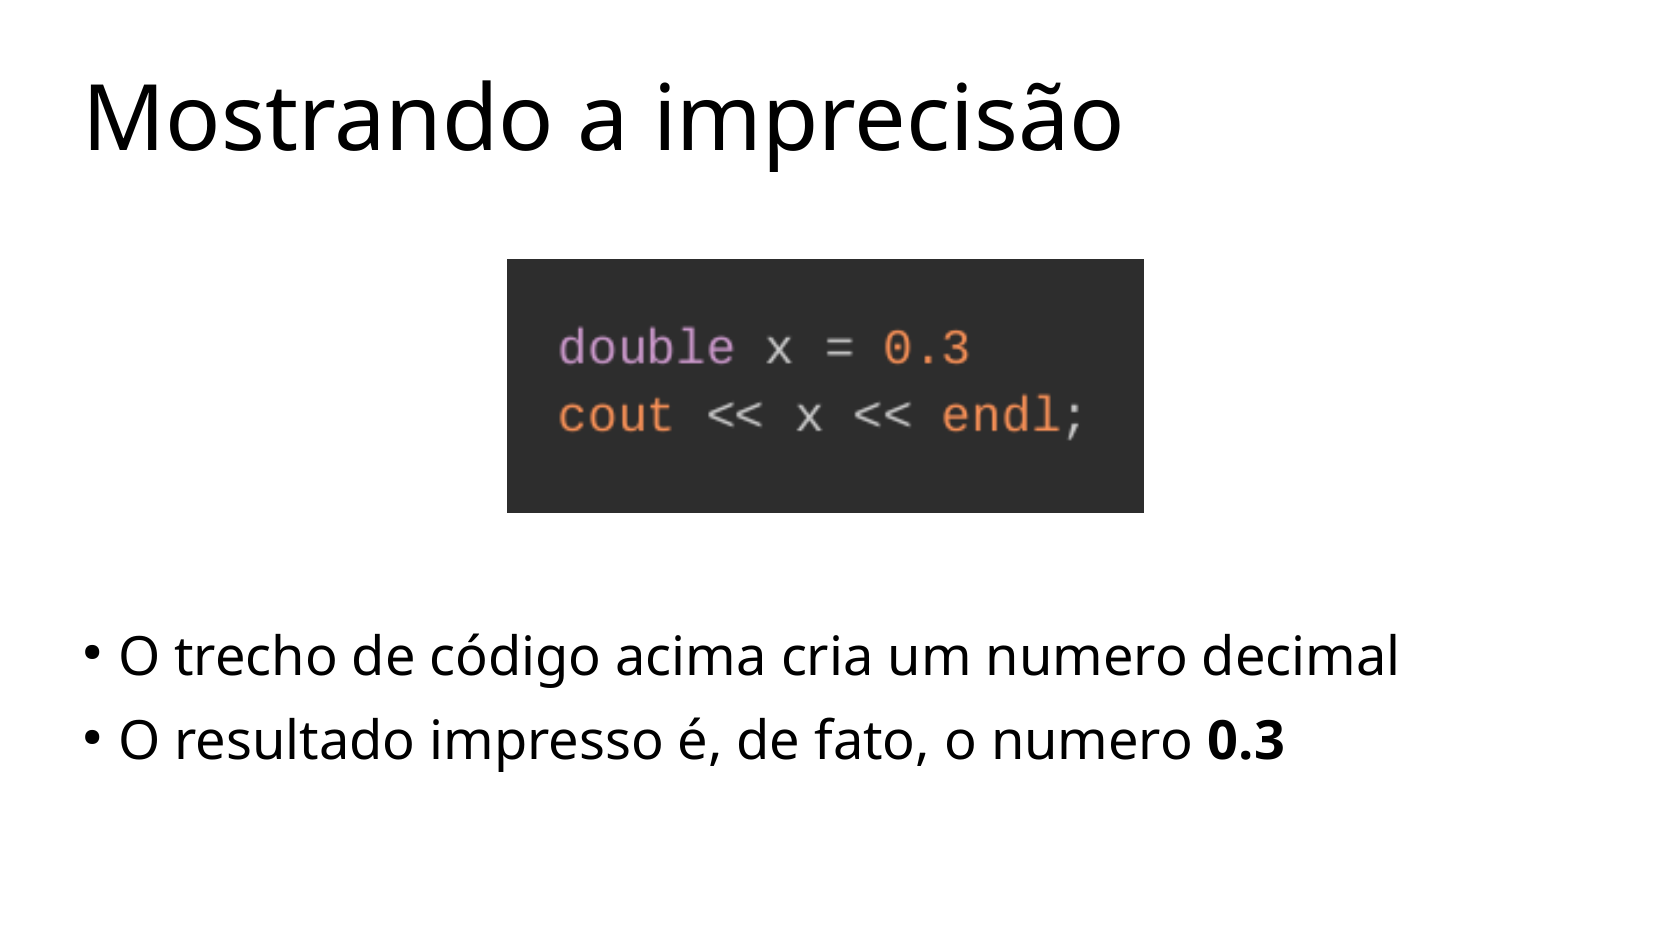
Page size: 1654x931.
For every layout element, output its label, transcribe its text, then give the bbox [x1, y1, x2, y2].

picture [507, 259, 1144, 513]
title Mostrando a imprecisão [82, 37, 1571, 193]
subtitle O trecho de código acima cria um numero decimal O resultado impresso é, de fato, o numero 0.3 [82, 484, 1571, 898]
